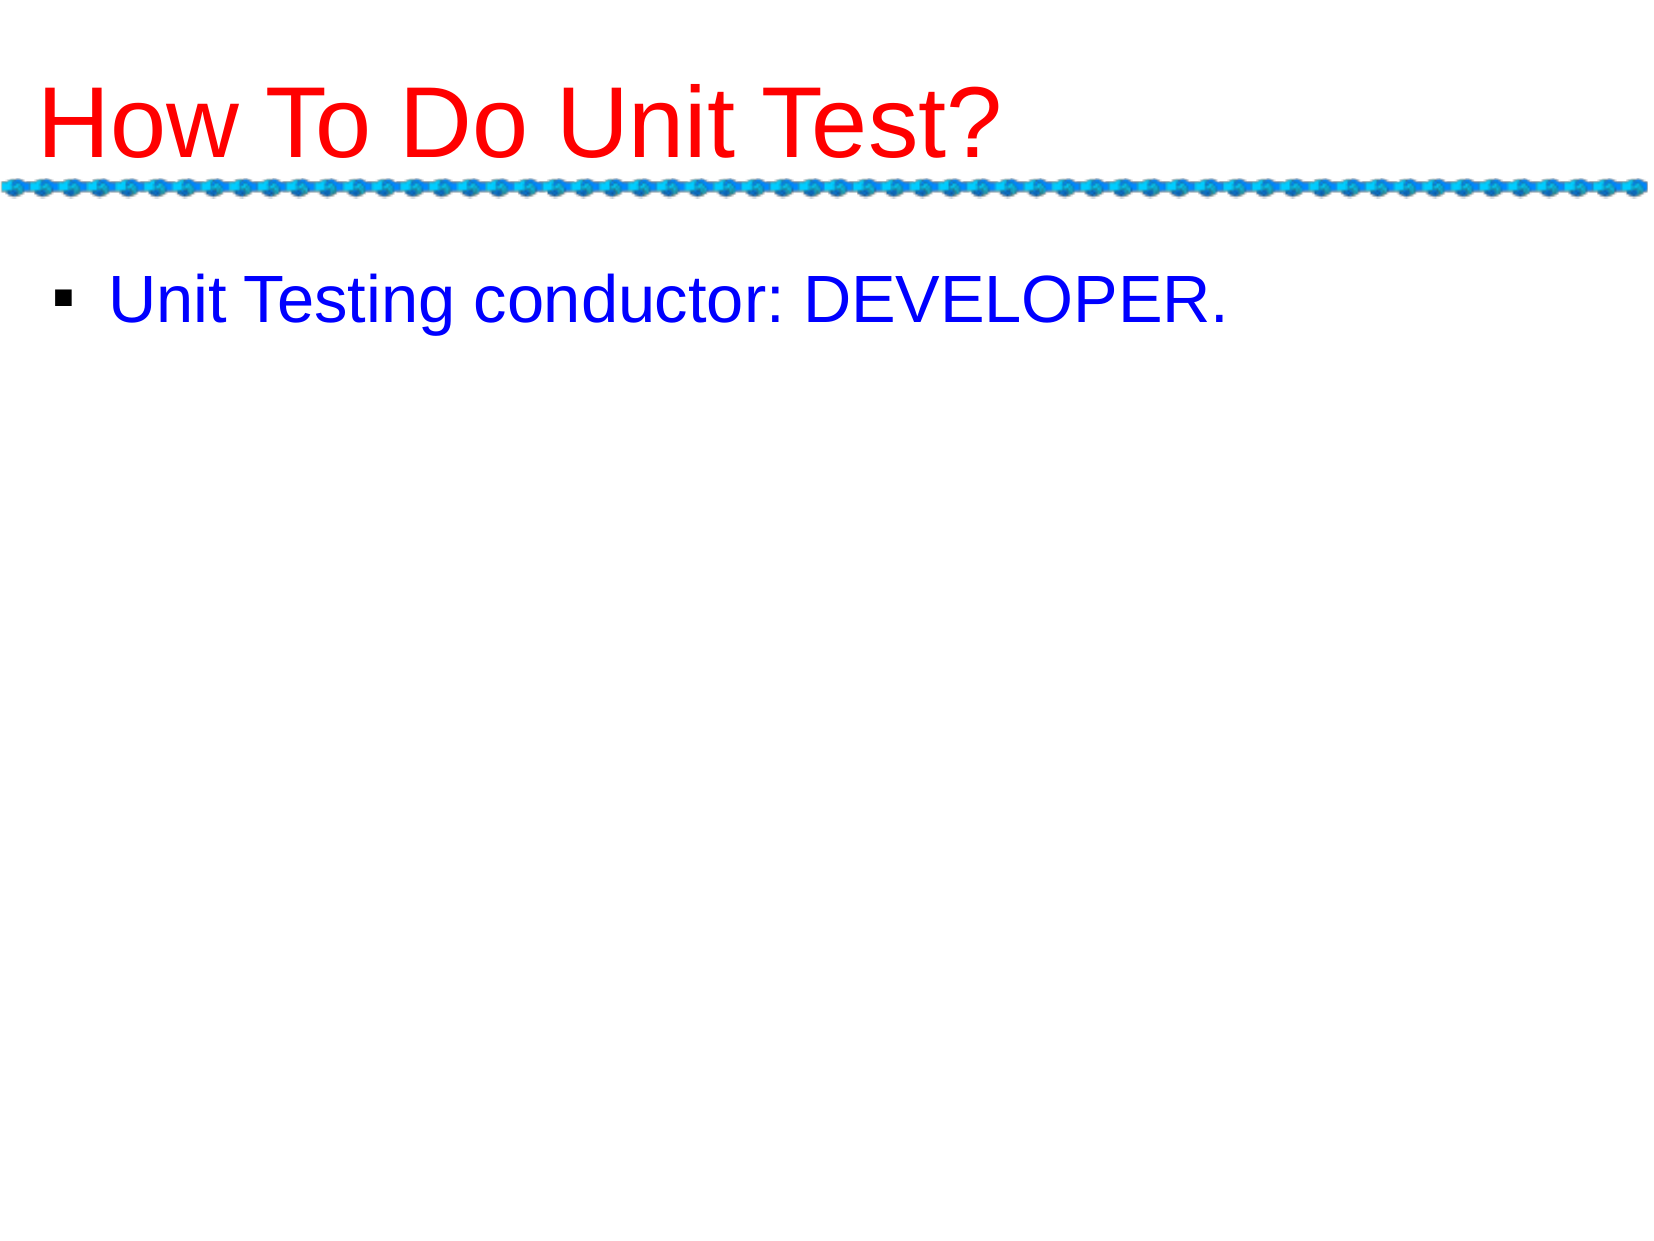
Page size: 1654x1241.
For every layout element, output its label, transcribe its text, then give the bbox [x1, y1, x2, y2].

list Unit Testing conductor: DEVELOPER. [37, 262, 1651, 1163]
picture [0, 178, 37, 199]
title How To Do Unit Test? [37, 37, 1651, 207]
